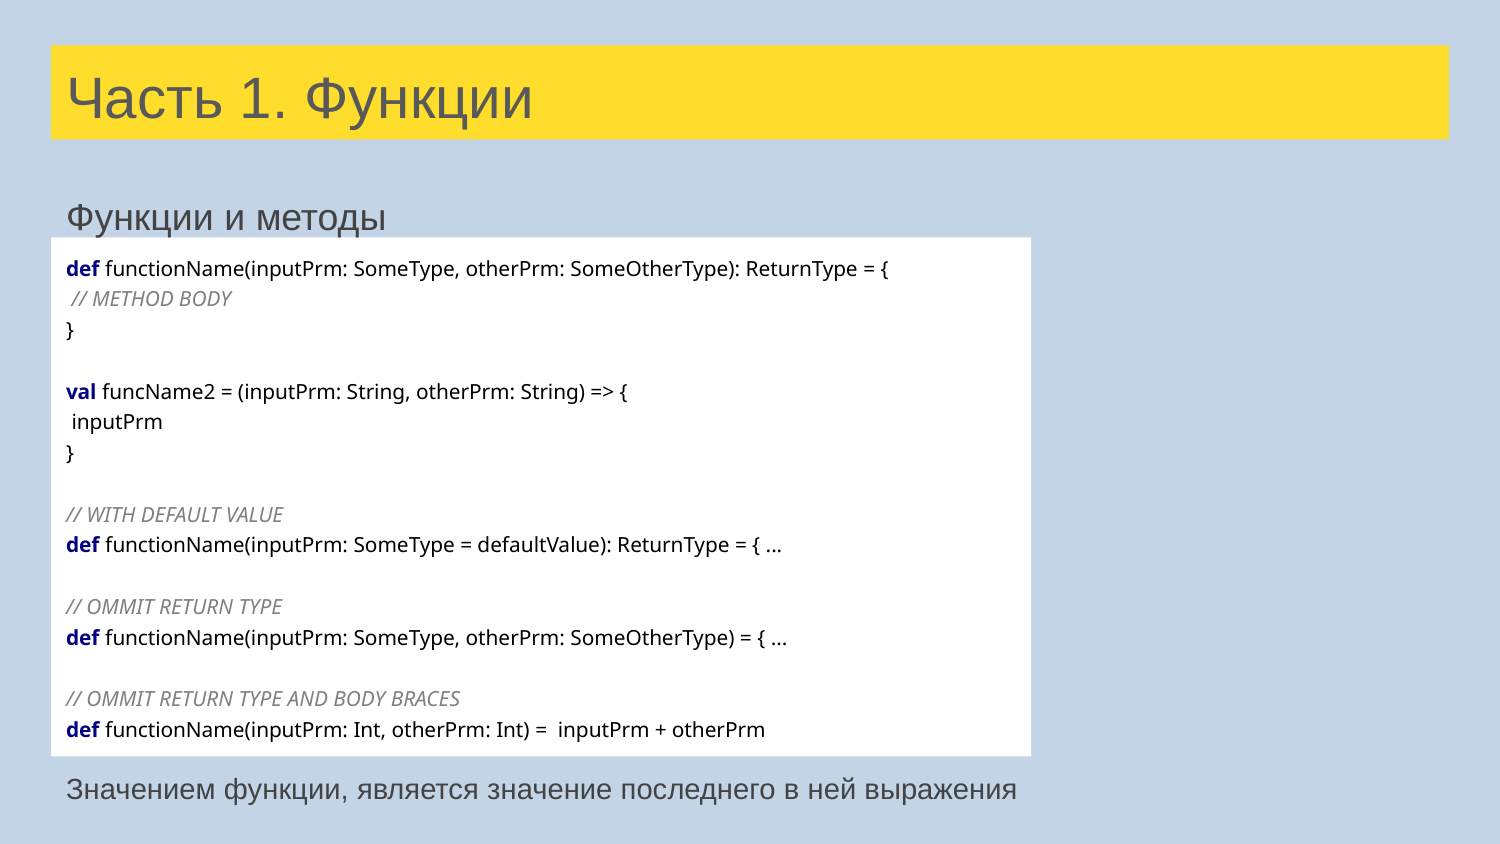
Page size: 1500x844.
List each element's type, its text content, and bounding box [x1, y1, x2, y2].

text_box Функции и методы [51, 170, 662, 234]
title Часть 1. Функции [51, 45, 1449, 140]
text_box Значением функции, является значение последнего в ней выражения [51, 750, 1449, 814]
text_box def functionName(inputPrm: SomeType, otherPrm: SomeOtherType): ReturnType = { // METHOD BODY } val funcName2 = (inputPrm: String, otherPrm: String) => { inputPrm } // WITH DEFAULT VALUE def functionName(inputPrm: SomeType = defaultValue): ReturnType = { ... // OMMIT RETURN TYPE def functionName(inputPrm: SomeType, otherPrm: SomeOtherType) = { ... // OMMIT RETURN TYPE AND BODY BRACES def functionName(inputPrm: Int, otherPrm: Int) = inputPrm + otherPrm [51, 237, 1032, 750]
